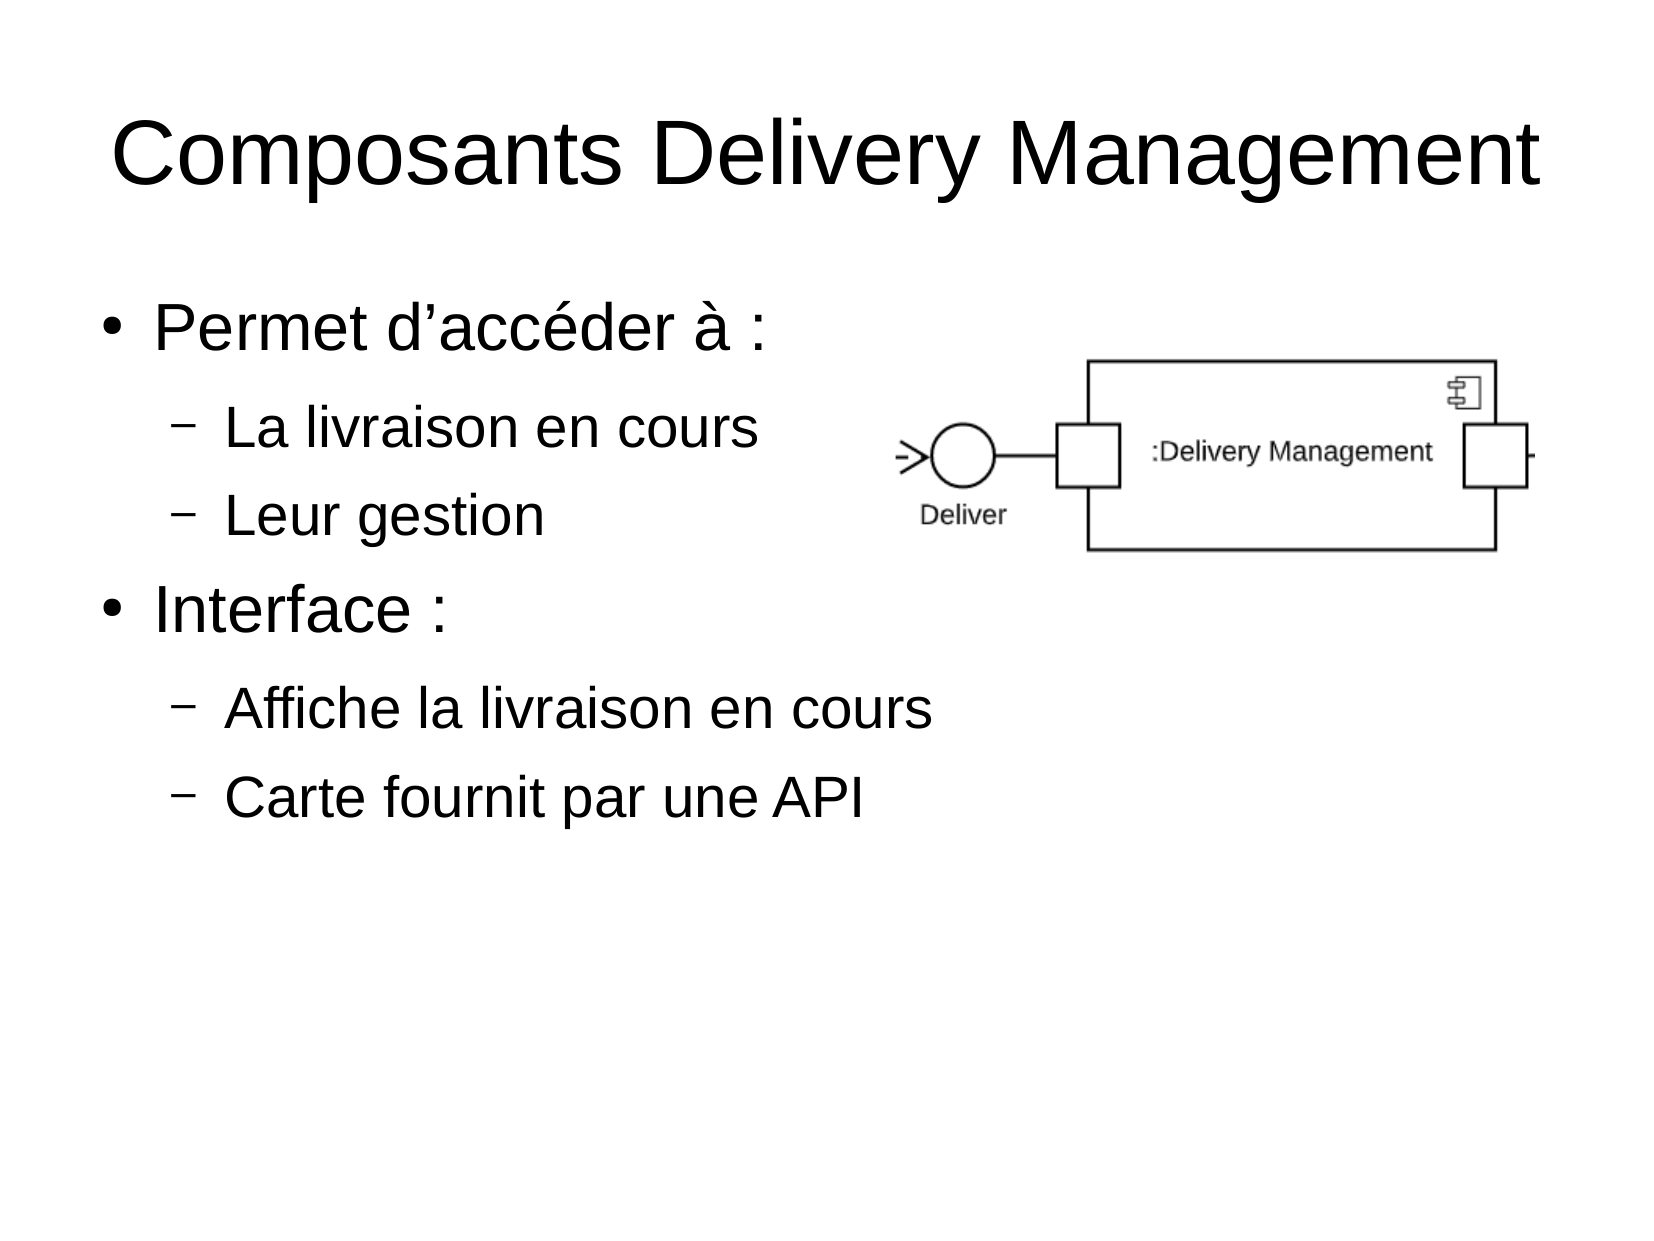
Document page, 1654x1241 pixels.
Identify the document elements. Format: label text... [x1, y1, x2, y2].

title Composants Delivery Management [82, 49, 1571, 257]
list Permet d’accéder à : La livraison en cours Leur gestion Interface : Affiche la livraison en cours Carte fournit par une API [82, 290, 1571, 1109]
picture [885, 350, 1535, 559]
